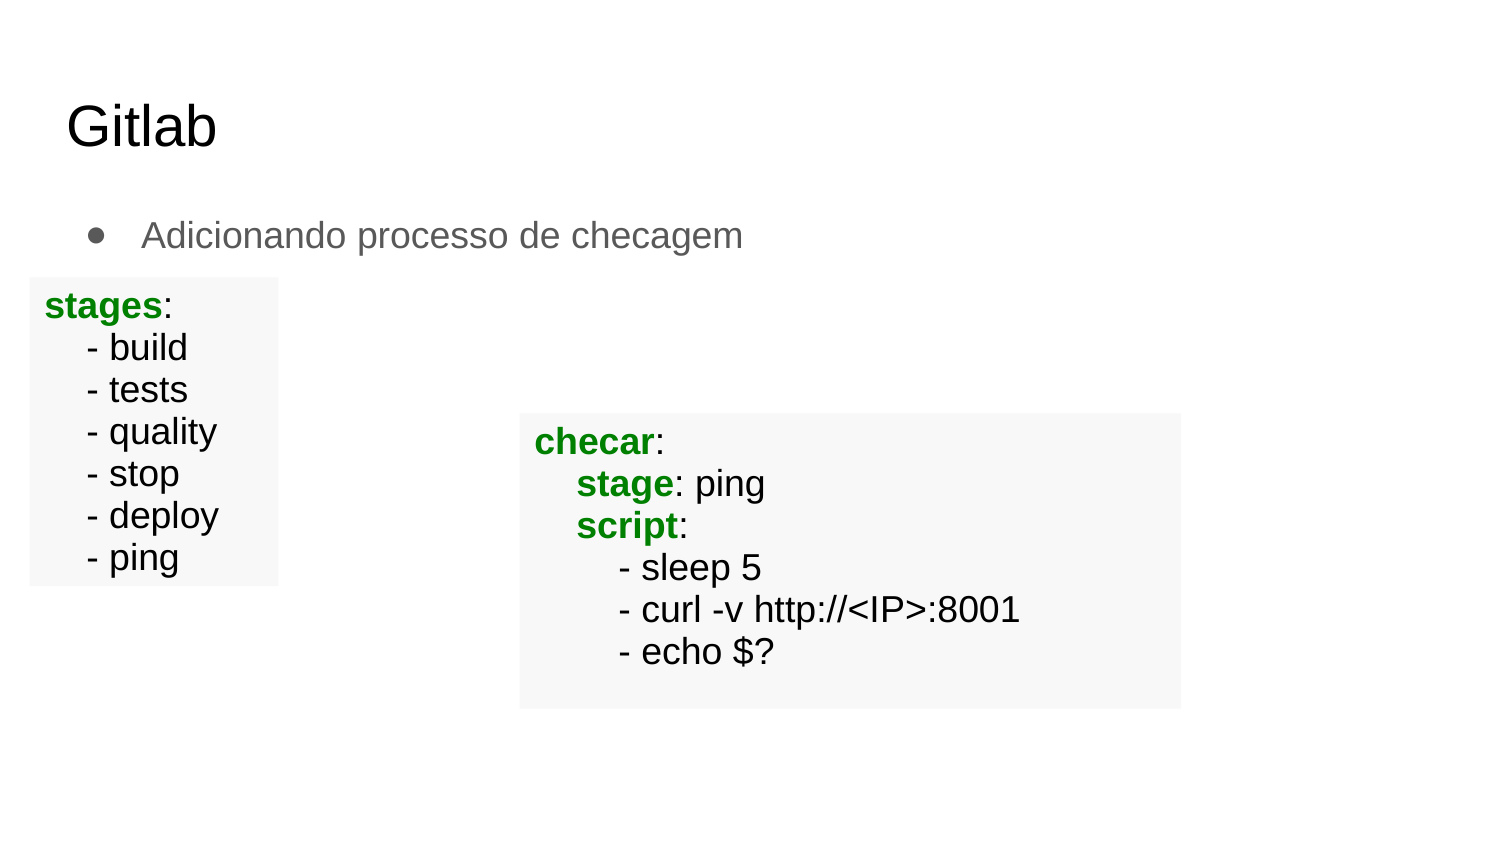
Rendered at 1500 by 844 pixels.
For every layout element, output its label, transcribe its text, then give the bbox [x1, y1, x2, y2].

text_box stages: - build - tests - quality - stop - deploy - ping [29, 277, 279, 587]
text_box checar: stage: ping script: - sleep 5 - curl -v http://<IP>:8001 - echo $? [519, 413, 1182, 709]
list Adicionando processo de checagem [51, 189, 1489, 750]
title Gitlab [51, 72, 1449, 167]
